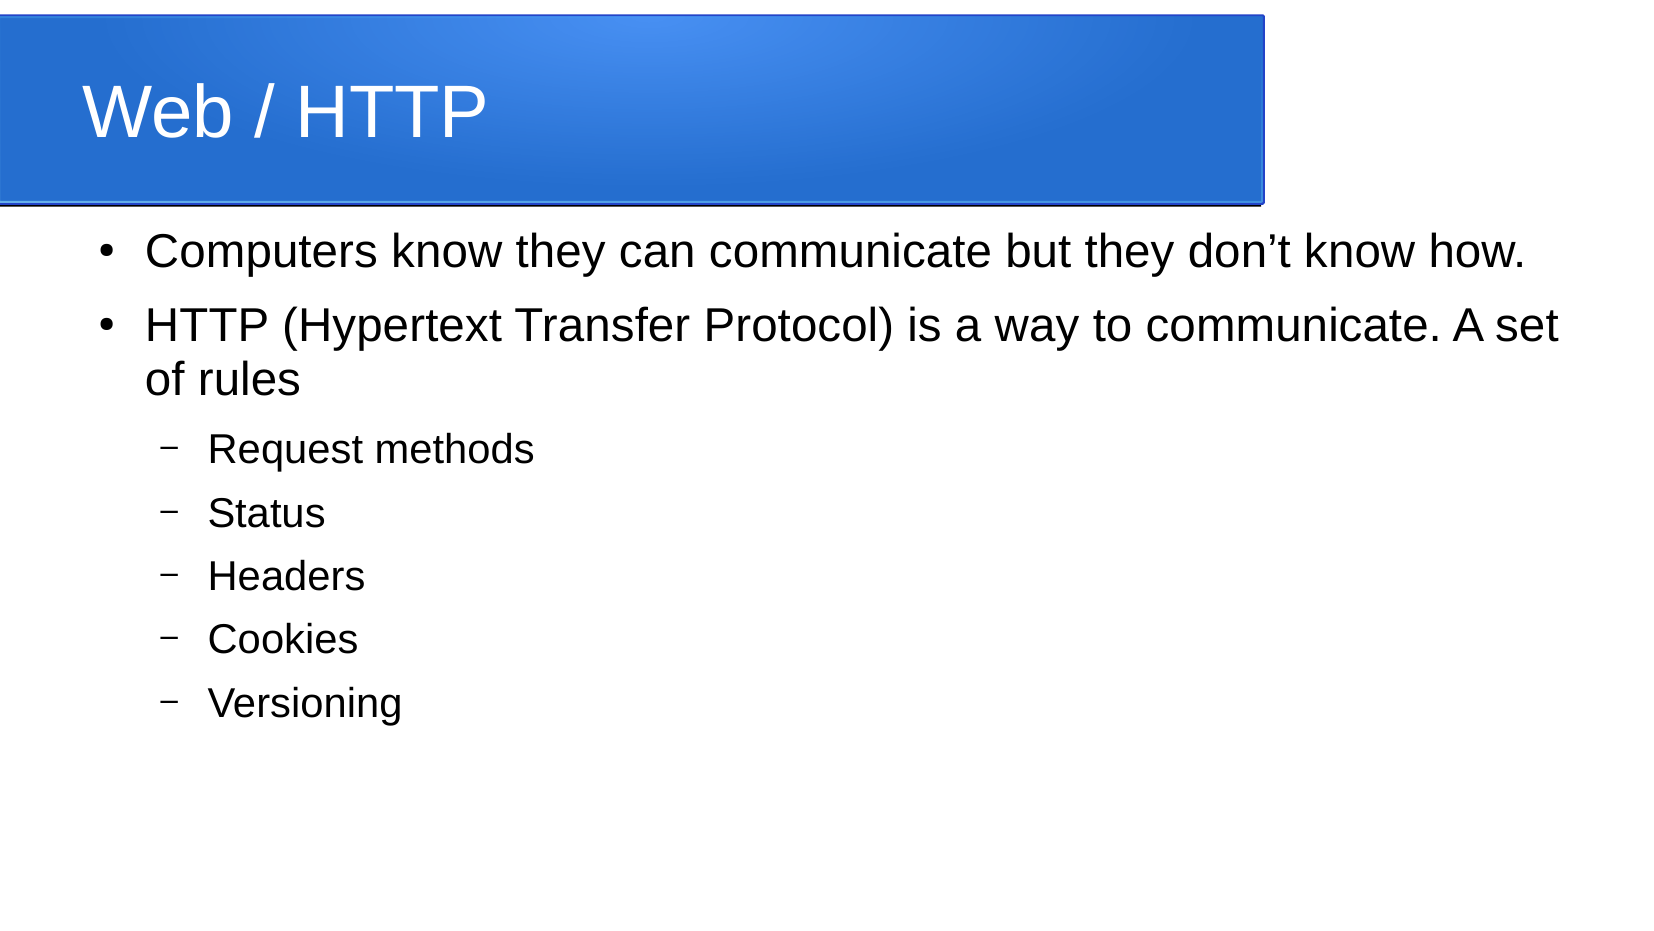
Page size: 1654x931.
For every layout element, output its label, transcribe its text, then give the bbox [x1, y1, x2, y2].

list Computers know they can communicate but they don’t know how. HTTP (Hypertext Transfer Protocol) is a way to communicate. A set of rules Request methods Status Headers Cookies Versioning [82, 224, 1571, 764]
title Web / HTTP [82, 35, 1235, 189]
